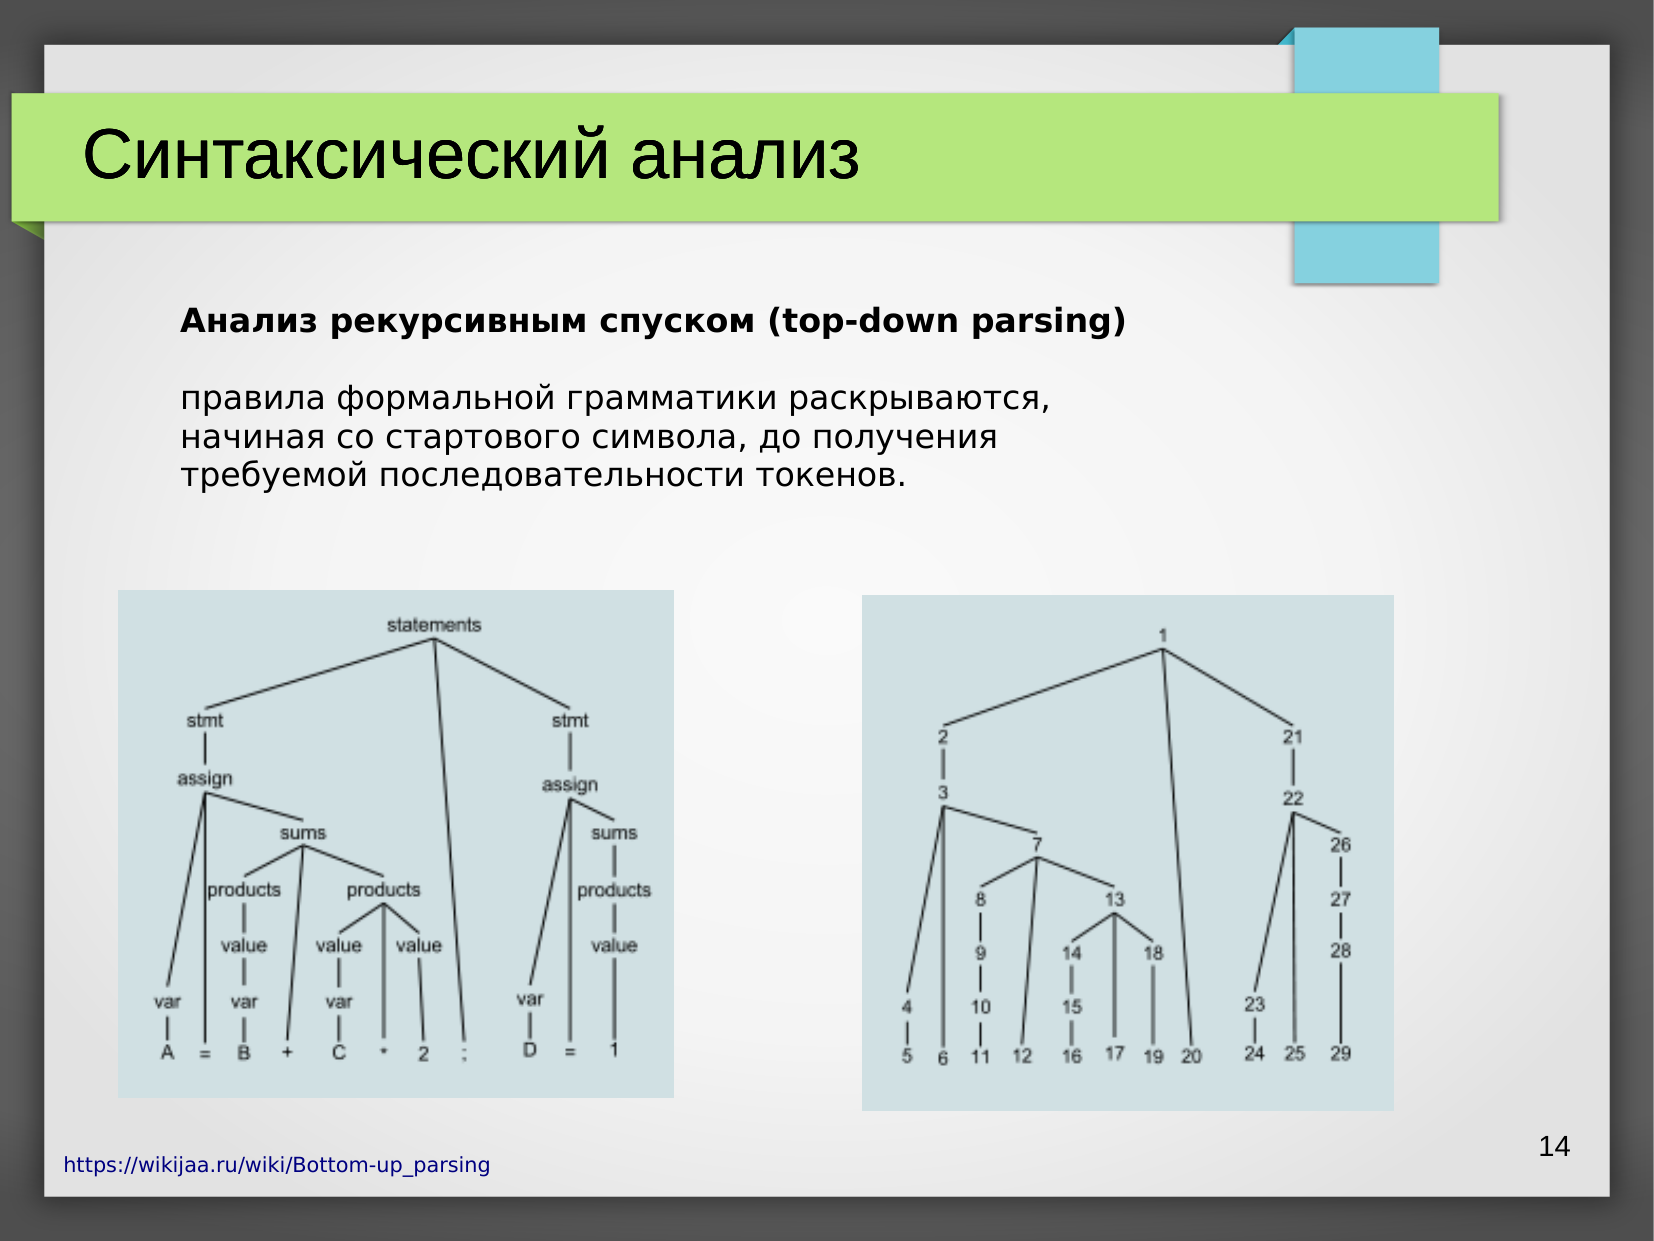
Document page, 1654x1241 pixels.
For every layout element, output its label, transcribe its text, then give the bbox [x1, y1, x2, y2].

text_box Анализ рекурсивным спуском (top-down parsing) правила формальной грамматики раскрываются, начиная со стартового символа, до получения требуемой последовательности токенов. [165, 294, 1158, 502]
picture [0, 0, 1654, 1241]
title Синтаксический анализ [82, 114, 993, 194]
text_box https://wikijaa.ru/wiki/Bottom-up_parsing [48, 1145, 544, 1185]
